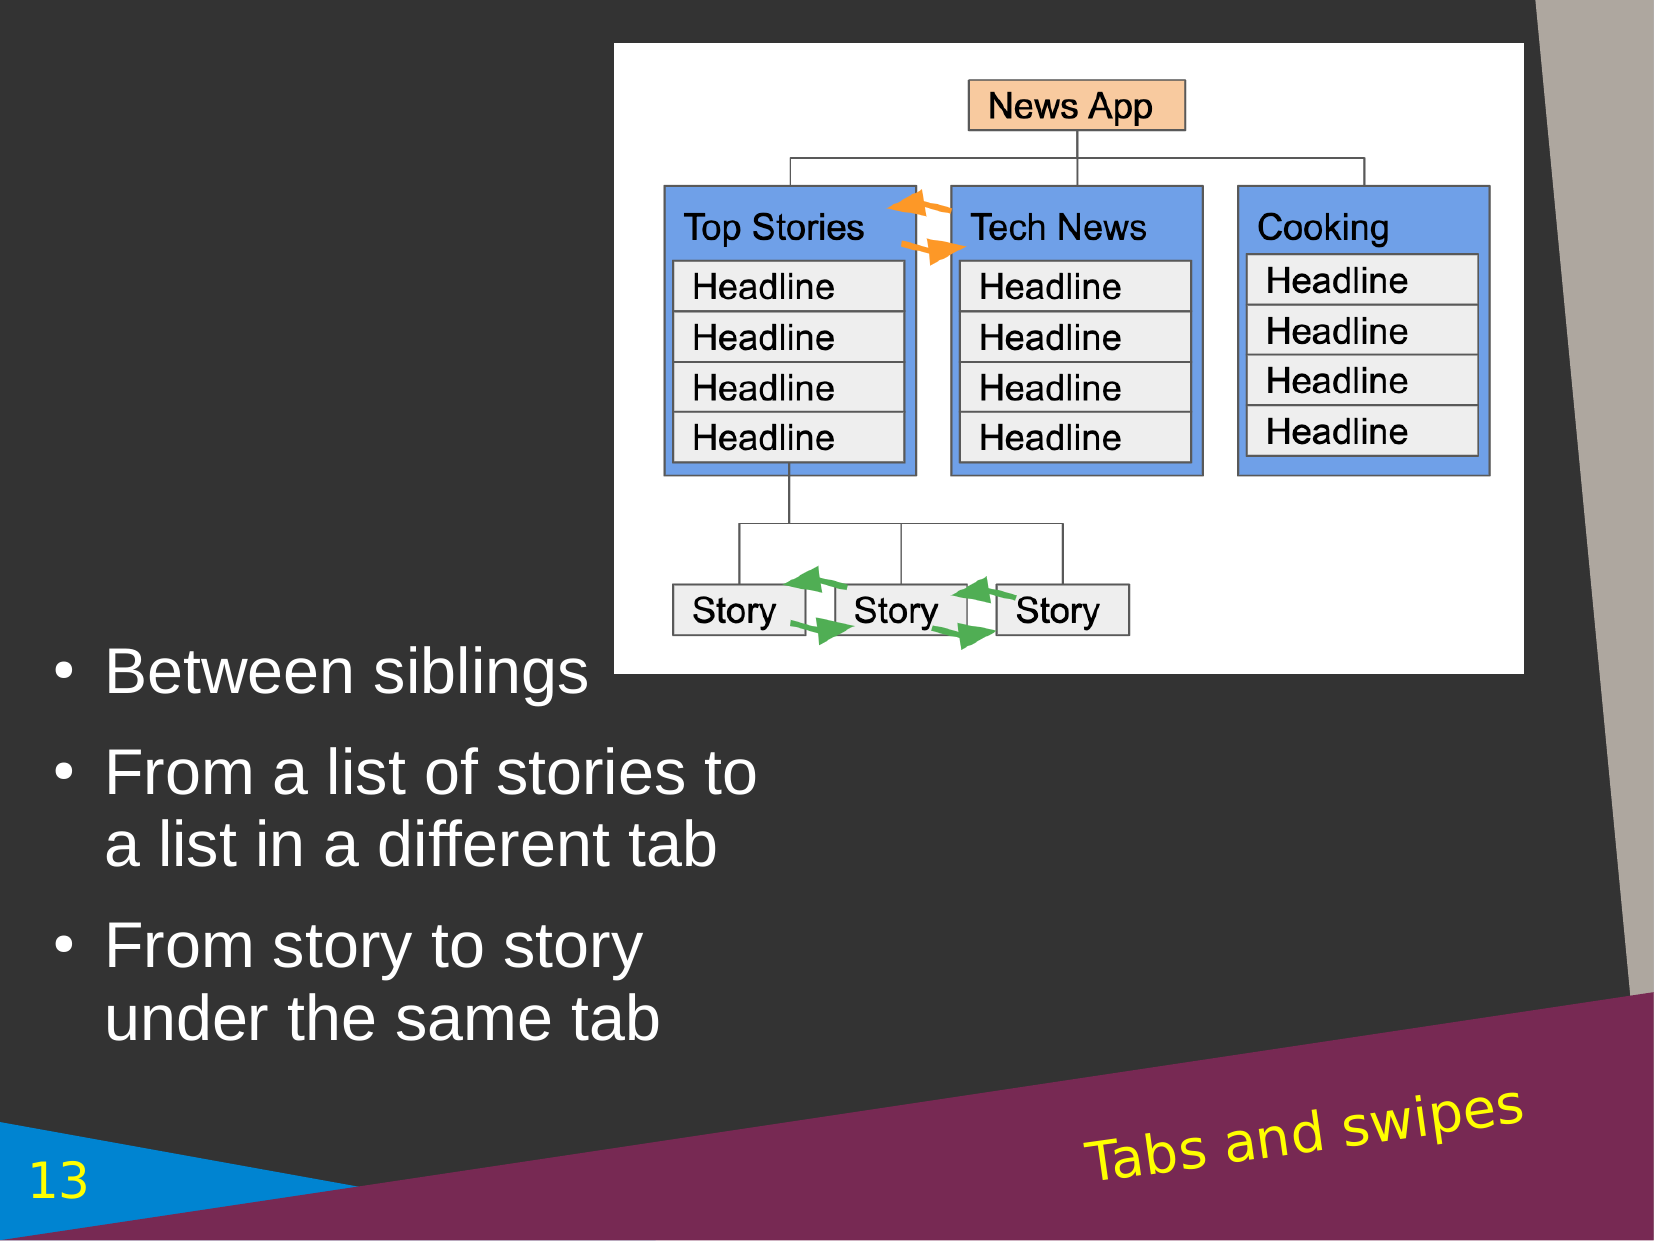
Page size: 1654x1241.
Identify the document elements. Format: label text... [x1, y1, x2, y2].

title Tabs and swipes [956, 995, 1654, 1241]
list Between siblings From a list of stories to a list in a different tab From story to story under the same tab [35, 602, 780, 1087]
picture [614, 43, 1524, 674]
